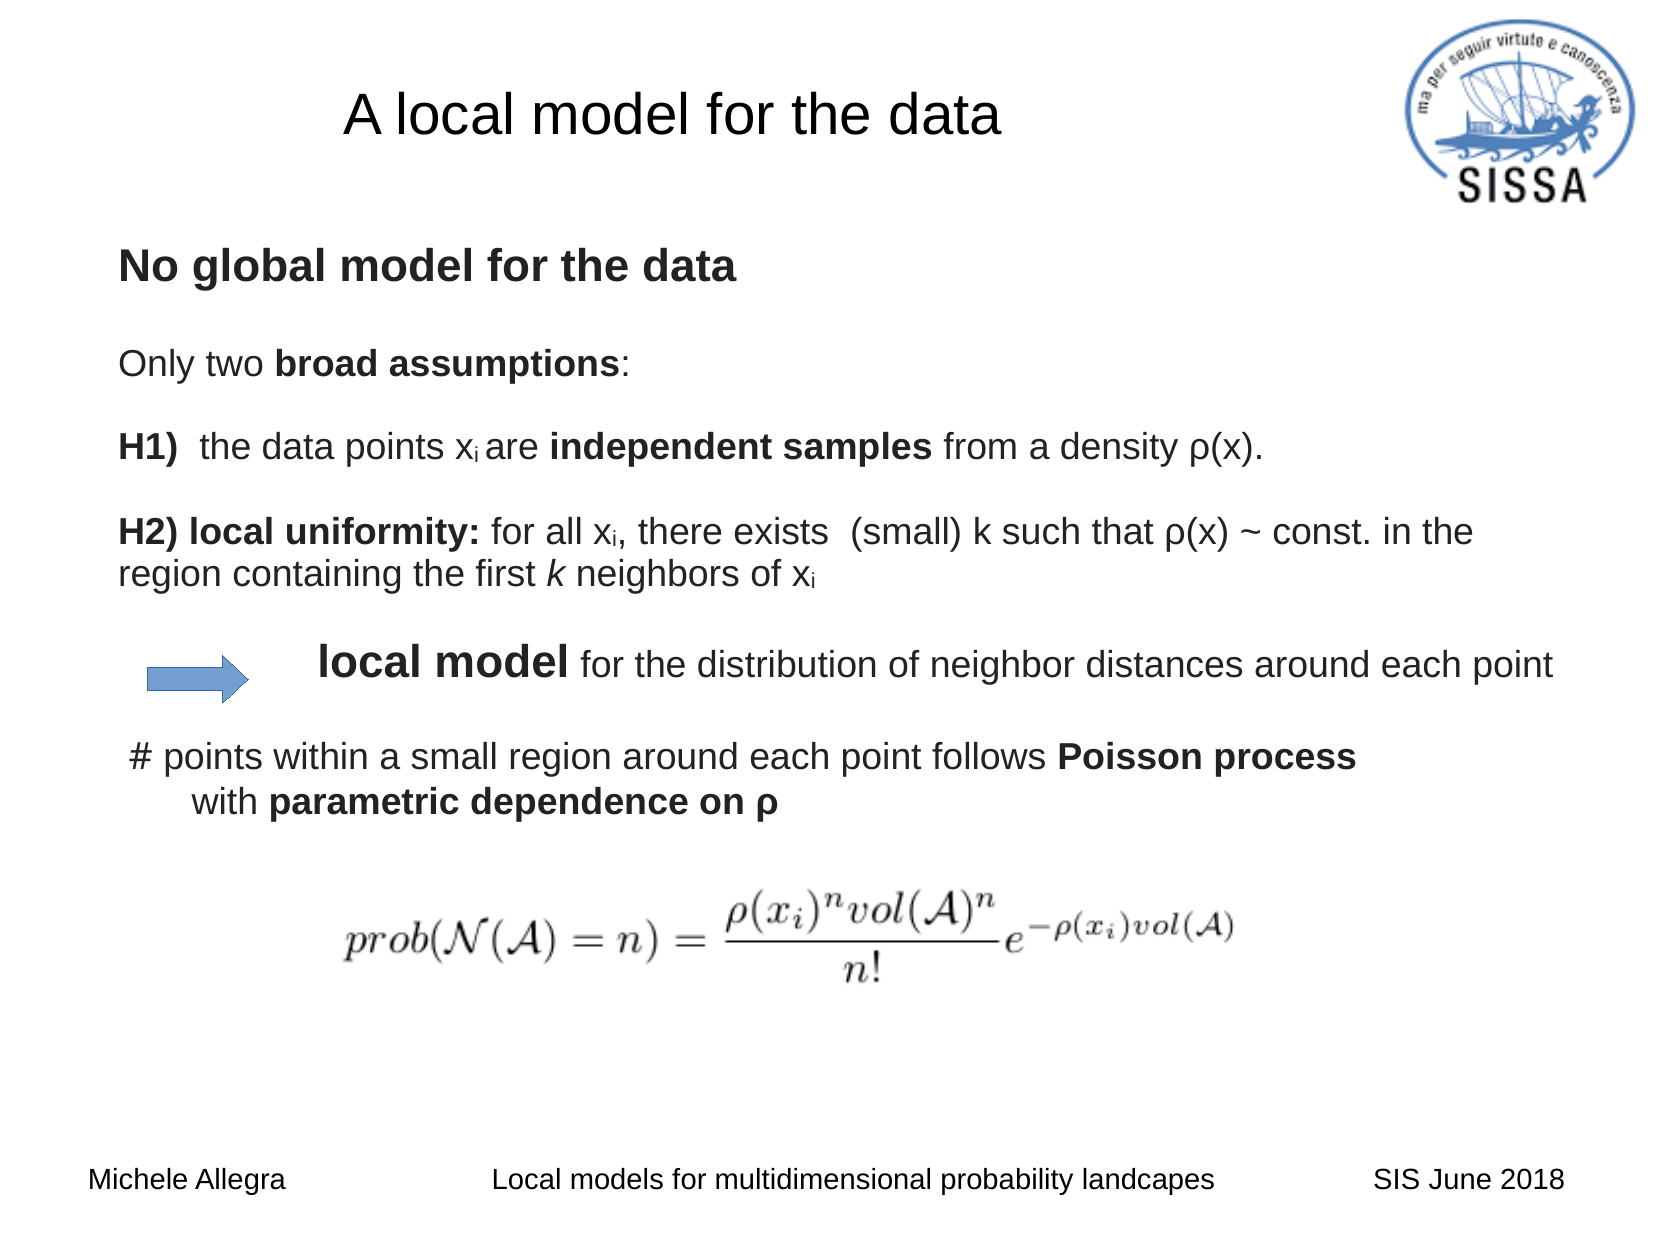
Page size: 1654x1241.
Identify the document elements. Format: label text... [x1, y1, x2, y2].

subtitle No global model for the data Only two broad assumptions: H1) the data points xi are independent samples from a density ρ(x). H2) local uniformity: for all xi, there exists (small) k such that ρ(x) ~ const. in the region containing the first k neighbors of xi local model for the distribution of neighbor distances around each point # points within a small region around each point follows Poisson process with parametric dependence on ρ [82, 221, 1571, 1134]
picture [300, 858, 1278, 1016]
title A local model for the data [47, 62, 1300, 166]
text_box [147, 655, 249, 703]
title Michele Allegra Local models for multidimensional probability landcapes SIS June 2018 [82, 1141, 1571, 1217]
picture [1391, 16, 1652, 207]
